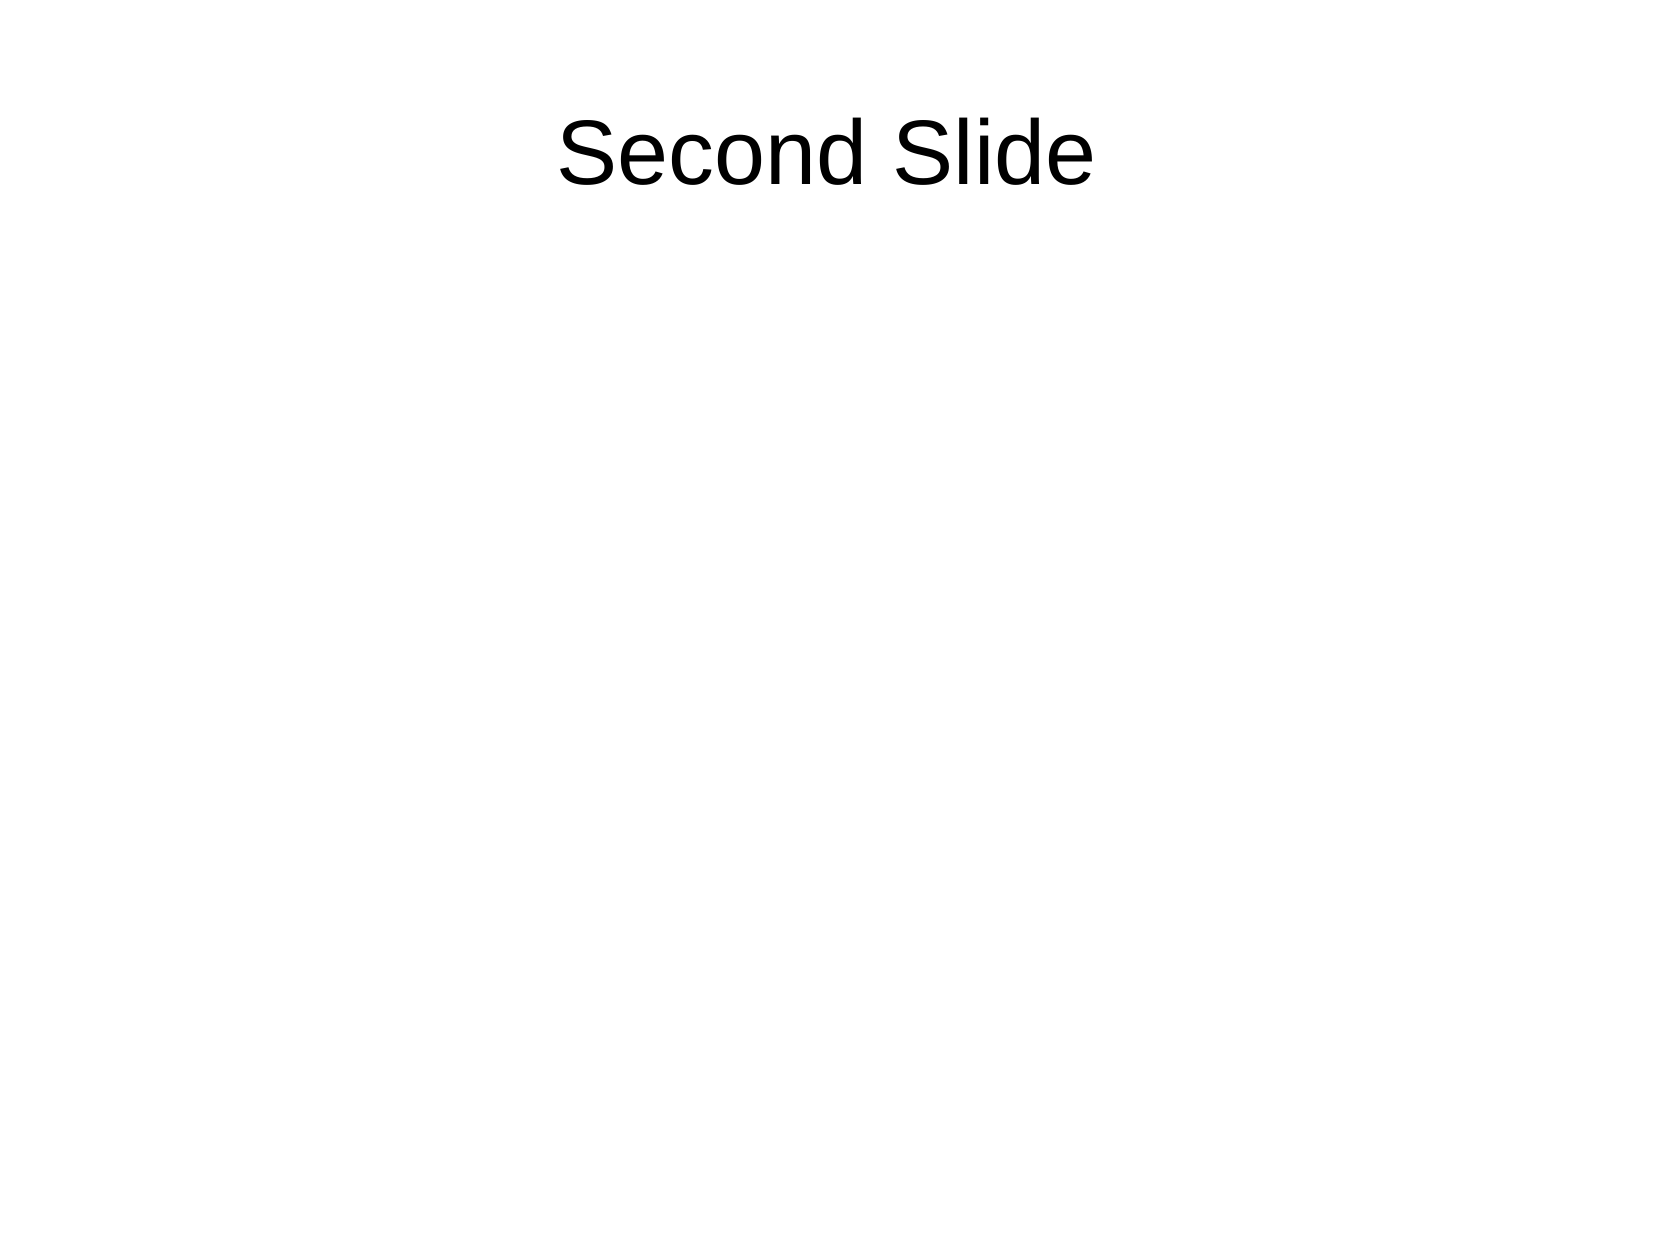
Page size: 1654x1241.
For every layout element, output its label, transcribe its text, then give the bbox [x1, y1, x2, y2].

title Second Slide [82, 49, 1571, 257]
